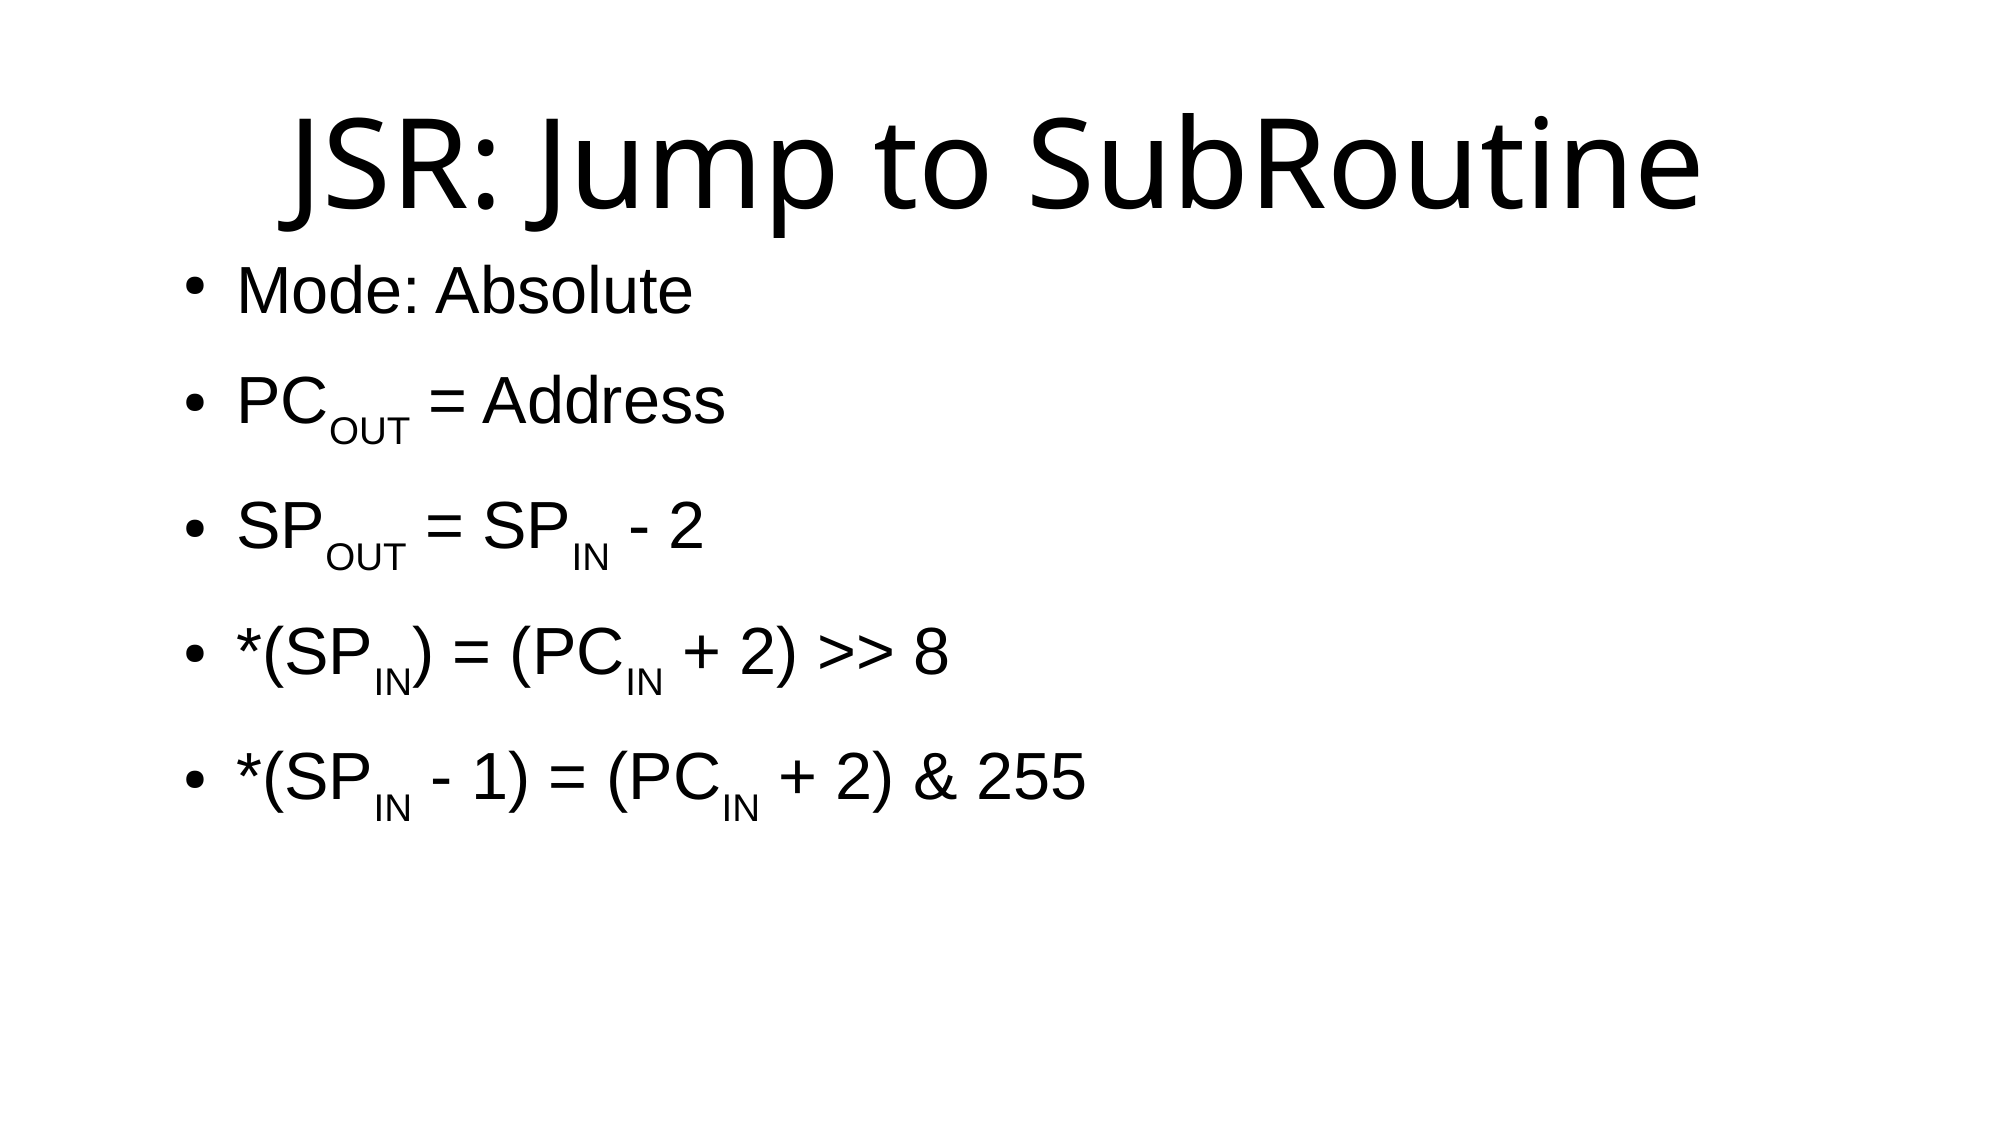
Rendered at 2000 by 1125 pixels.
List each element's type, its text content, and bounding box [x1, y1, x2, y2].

list Mode: Absolute PCOUT = Address SPOUT = SPIN - 2 *(SPIN) = (PCIN + 2) >> 8 *(SPIN - 1) = (PCIN + 2) & 255 [150, 278, 1876, 1066]
title JSR: Jump to SubRoutine [30, 59, 1966, 278]
